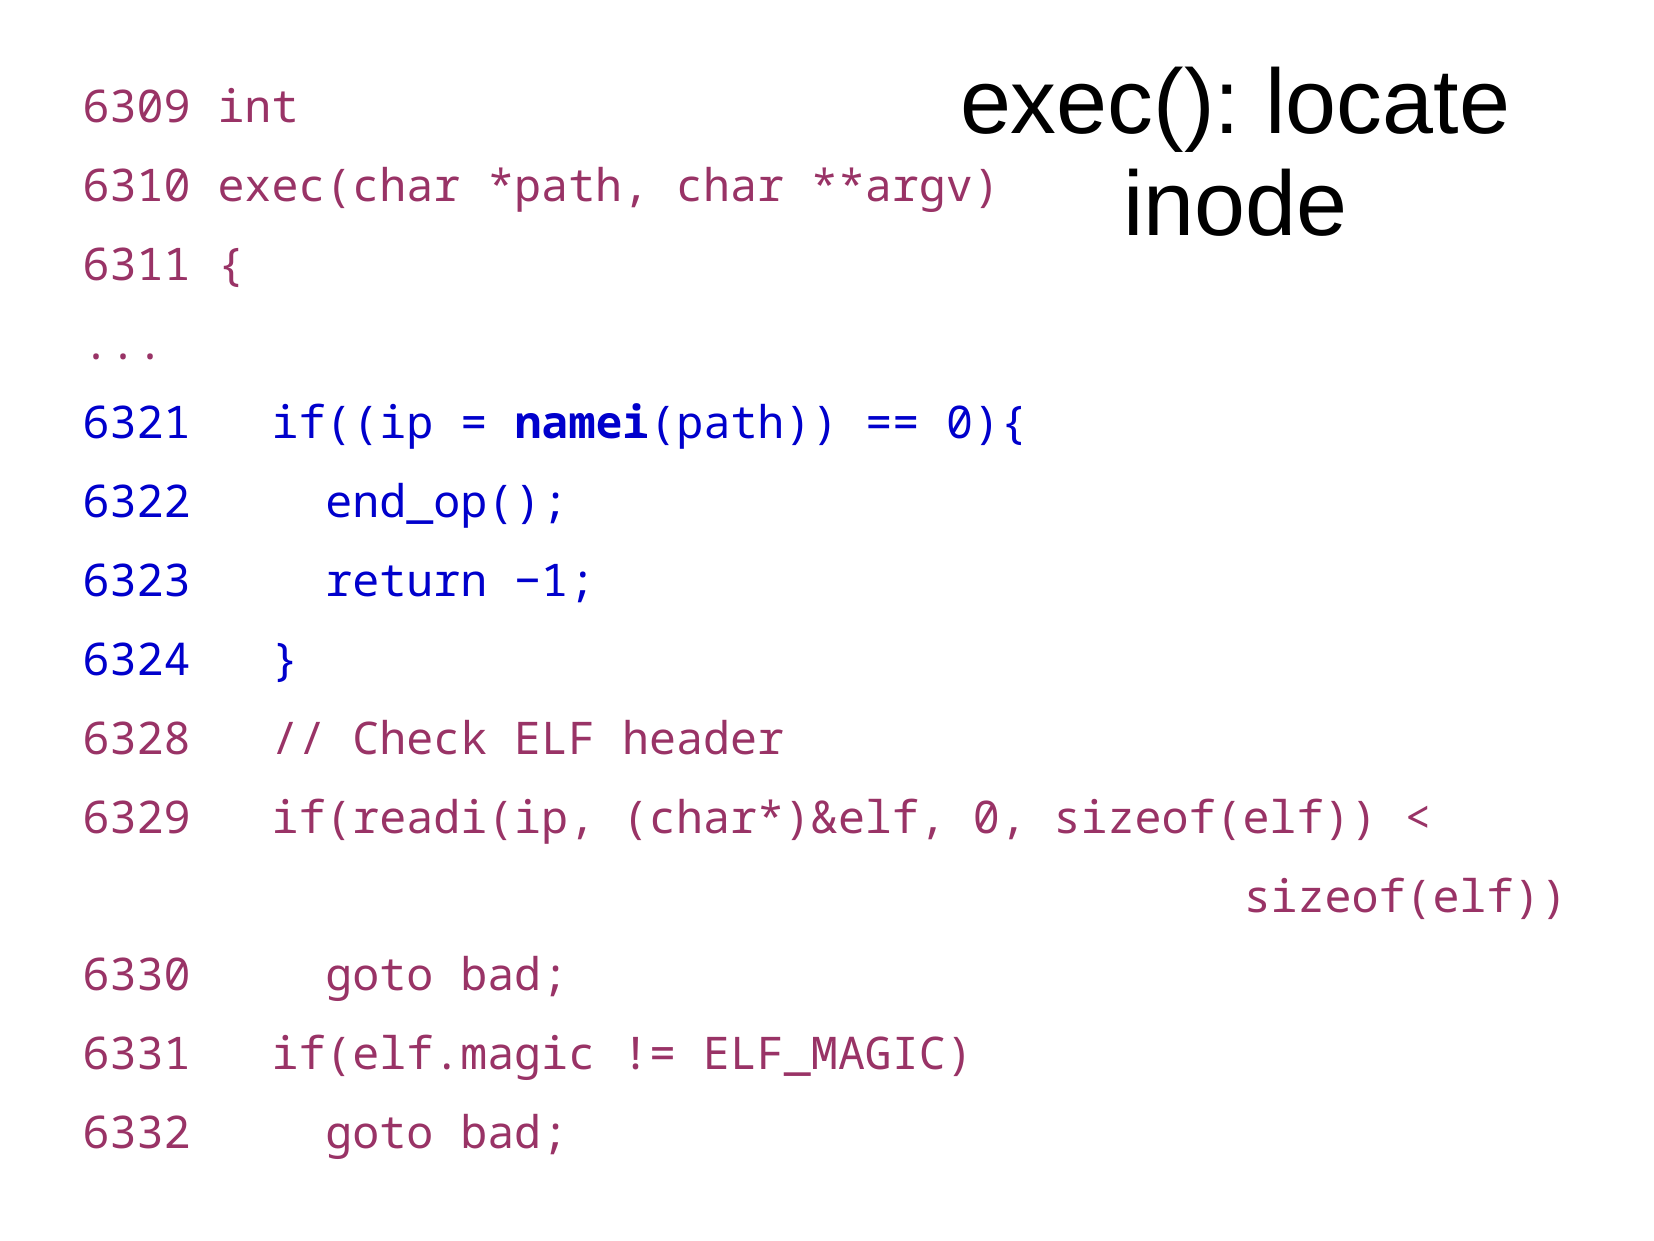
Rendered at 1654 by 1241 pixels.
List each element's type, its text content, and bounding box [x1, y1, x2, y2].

list 6309 int 6310 exec(char *path, char **argv) 6311 { ... 6321 if((ip = namei(path)) == 0){ 6322 end_op(); 6323 return −1; 6324 } 6328 // Check ELF header 6329 if(readi(ip, (char*)&elf, 0, sizeof(elf)) < sizeof(elf)) 6330 goto bad; 6331 if(elf.magic != ELF_MAGIC) 6332 goto bad; [82, 75, 1571, 1163]
title exec(): locate inode [900, 49, 1571, 257]
